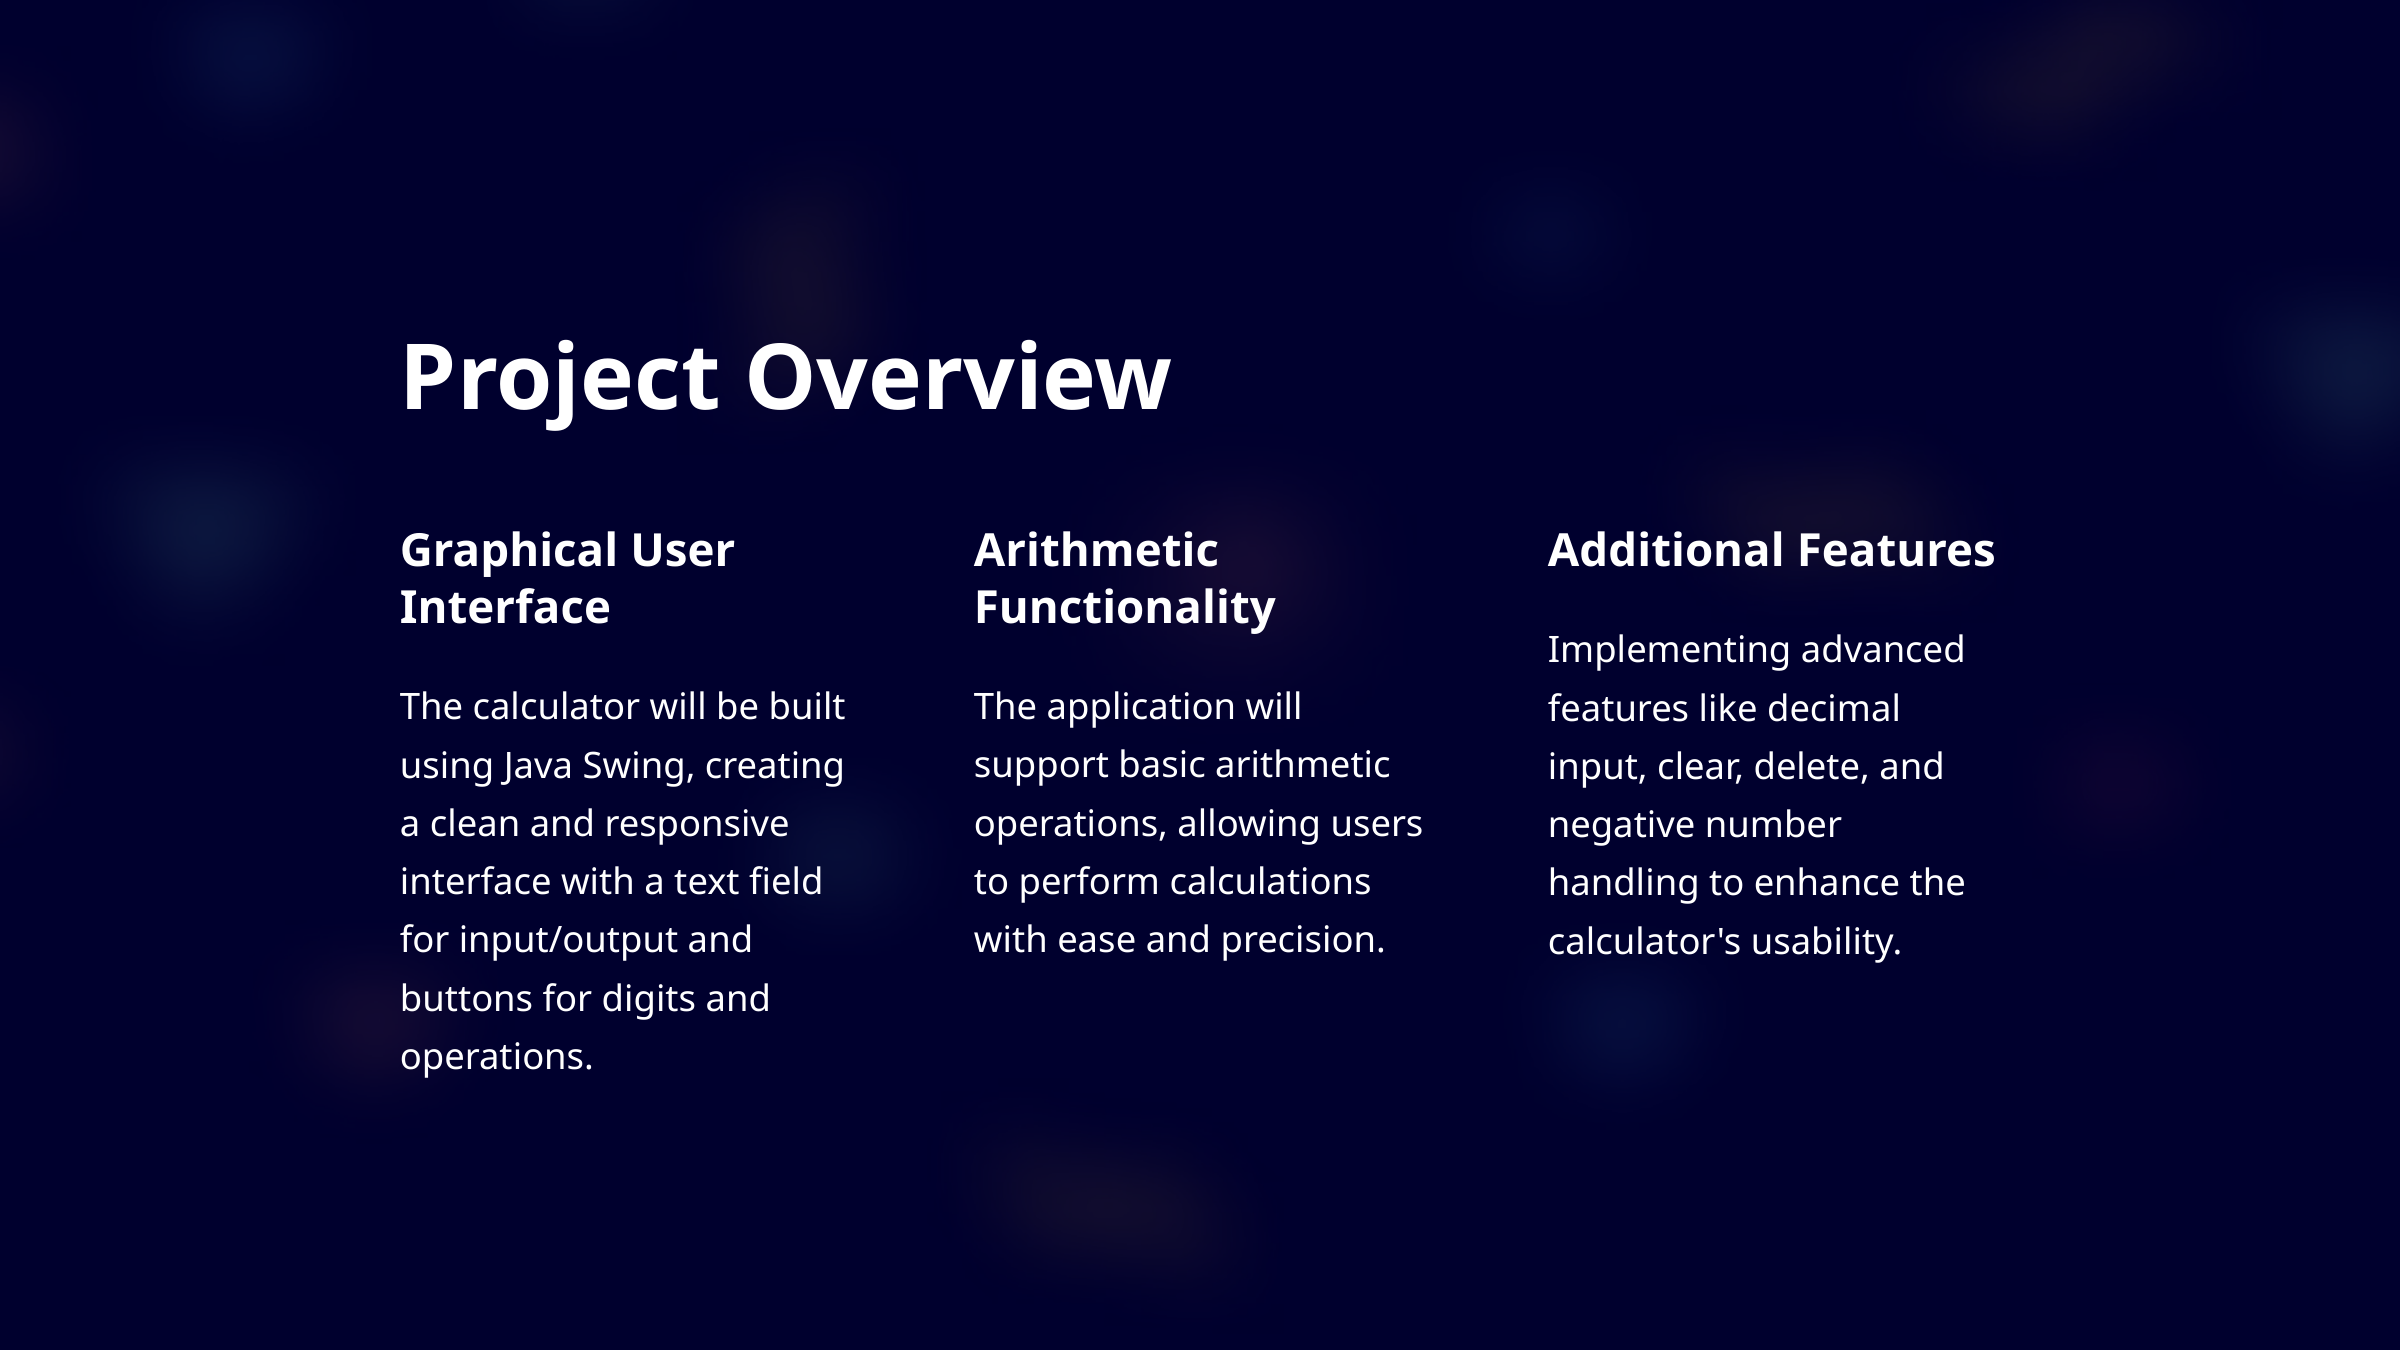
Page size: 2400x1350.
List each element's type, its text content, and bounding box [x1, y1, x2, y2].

text_box Project Overview [385, 306, 1297, 420]
text_box Graphical User Interface [385, 511, 869, 625]
text_box [0, 0, 2400, 1350]
text_box Arithmetic Functionality [959, 511, 1444, 625]
text_box Additional Features [1533, 511, 1989, 568]
text_box The calculator will be built using Java Swing, creating a clean and responsive interface with a text field for input/output and buttons for digits and operations. [385, 661, 869, 1012]
text_box The application will support basic arithmetic operations, allowing users to perform calculations with ease and precision. [959, 661, 1444, 953]
text_box Implementing advanced features like decimal input, clear, delete, and negative number handling to enhance the calculator's usability. [1533, 604, 2017, 896]
